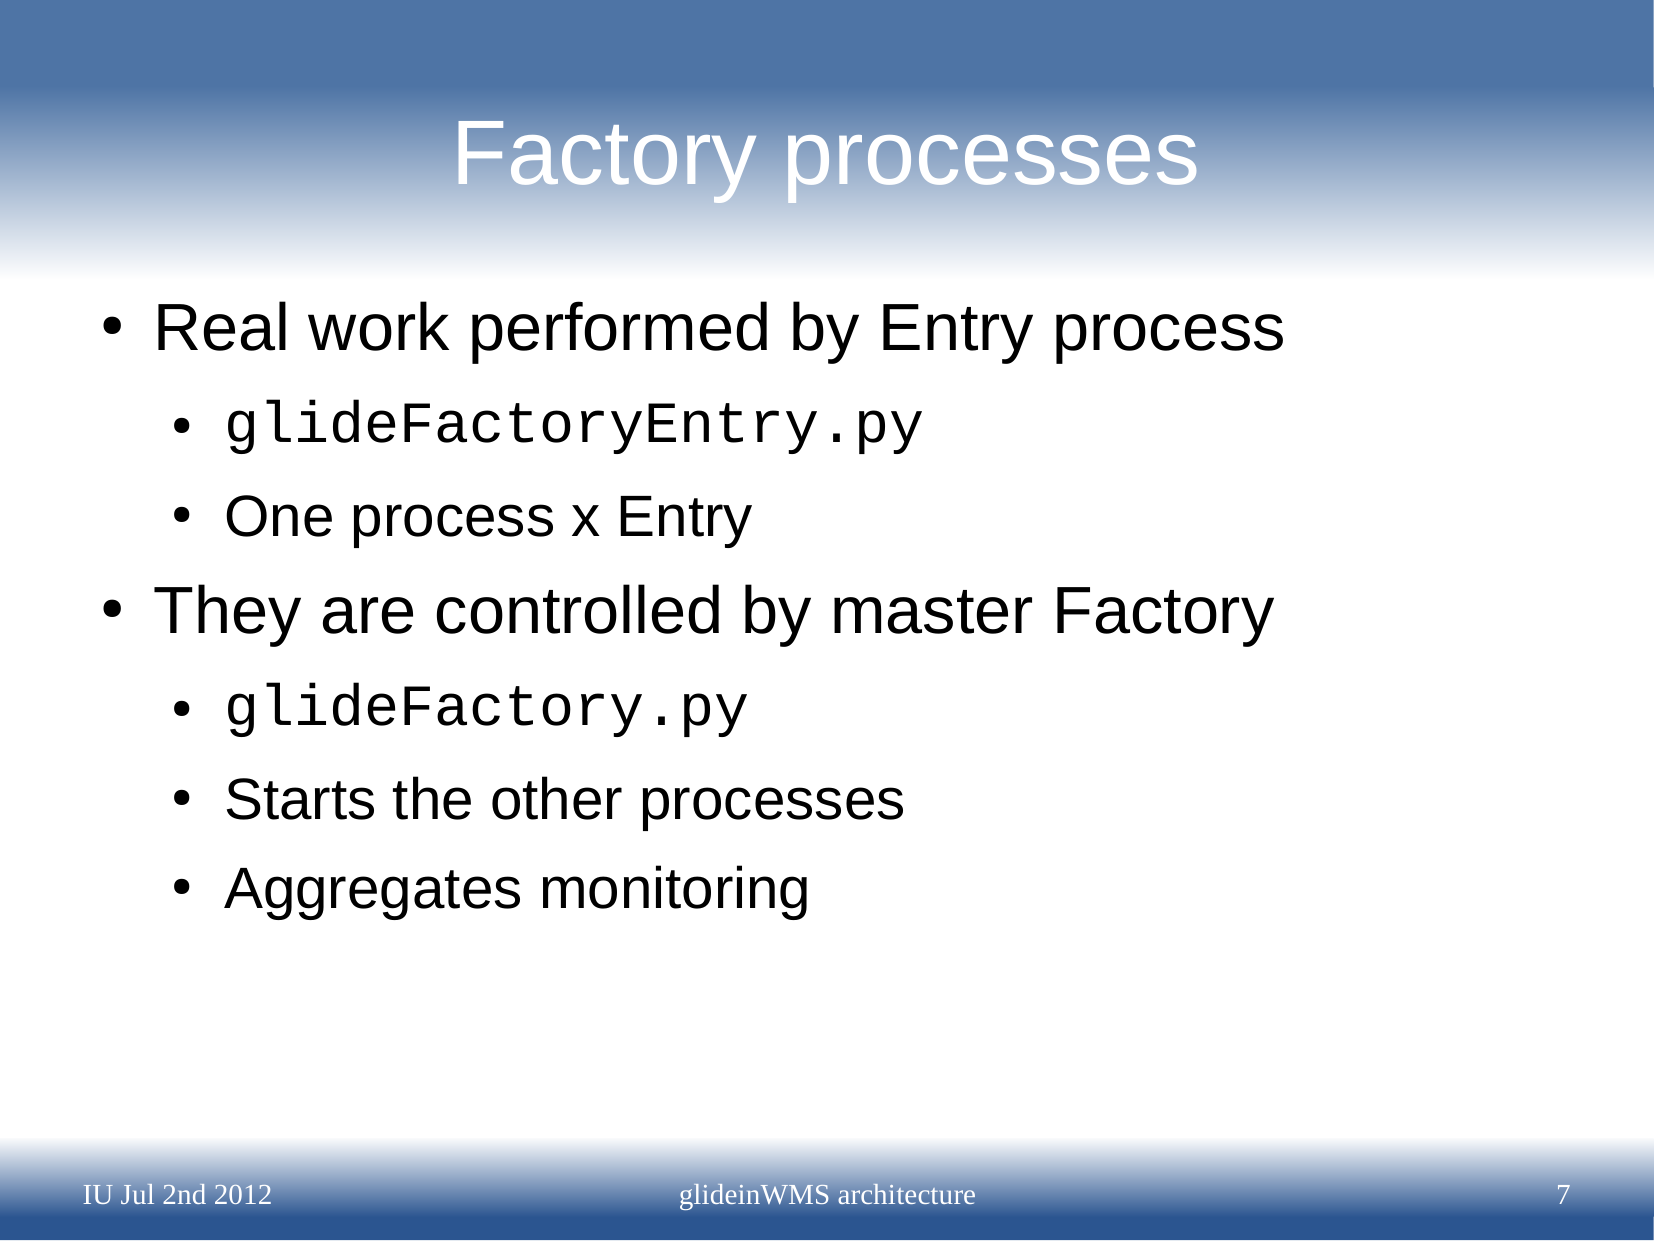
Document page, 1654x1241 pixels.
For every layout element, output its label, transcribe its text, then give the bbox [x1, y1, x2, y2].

list Real work performed by Entry process glideFactoryEntry.py One process x Entry They are controlled by master Factory glideFactory.py Starts the other processes Aggregates monitoring [82, 290, 1571, 1109]
title Factory processes [82, 56, 1571, 250]
